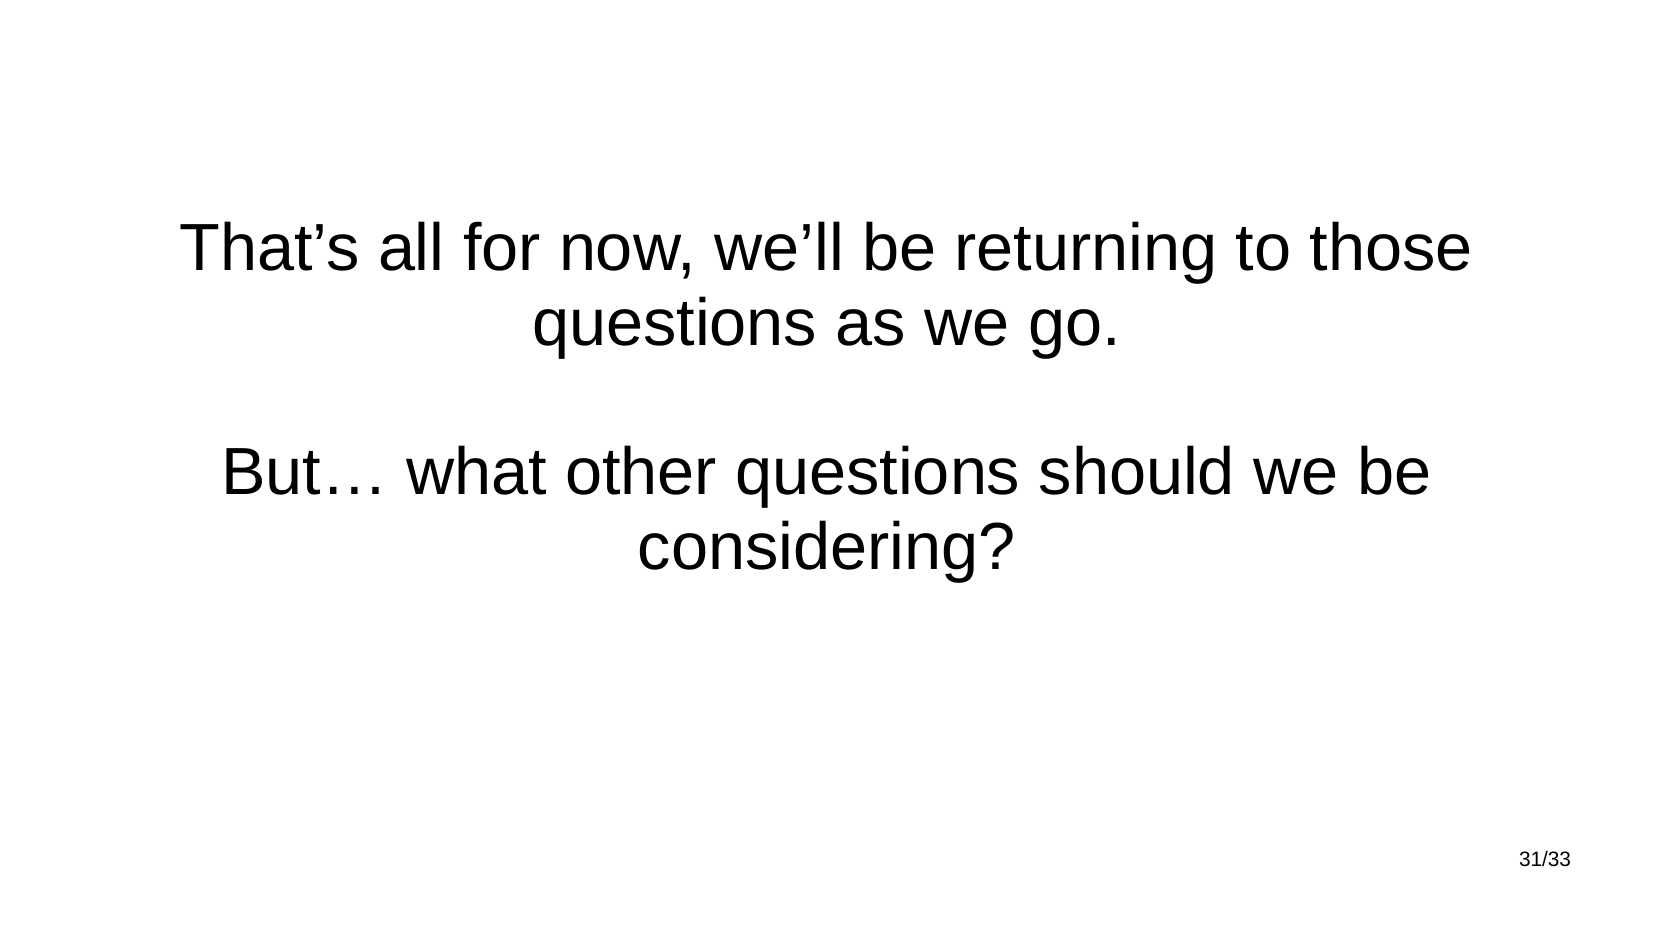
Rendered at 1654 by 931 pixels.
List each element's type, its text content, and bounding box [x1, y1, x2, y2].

subtitle That’s all for now, we’ll be returning to those questions as we go. But… what other questions should we be considering? [82, 37, 1571, 757]
